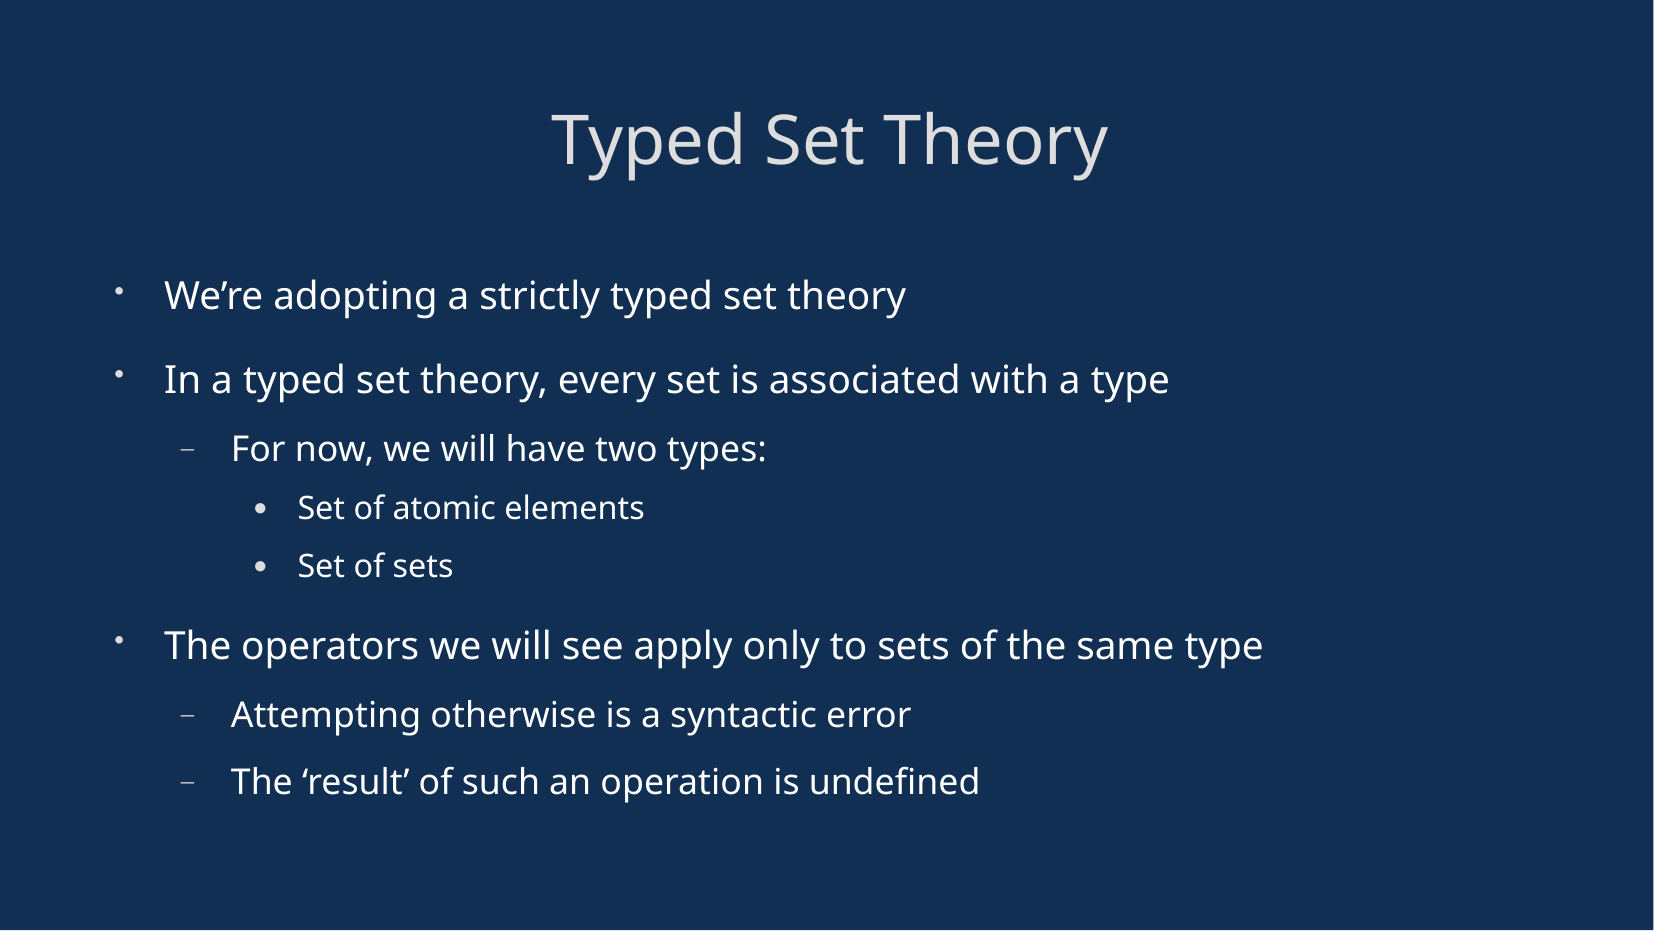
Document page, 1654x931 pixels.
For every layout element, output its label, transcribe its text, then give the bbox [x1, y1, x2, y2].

title Typed Set Theory [97, 56, 1563, 220]
list We’re adopting a strictly typed set theory In a typed set theory, every set is associated with a type For now, we will have two types: Set of atomic elements Set of sets The operators we will see apply only to sets of the same type Attempting otherwise is a syntactic error The ‘result’ of such an operation is undefined [97, 268, 1563, 806]
